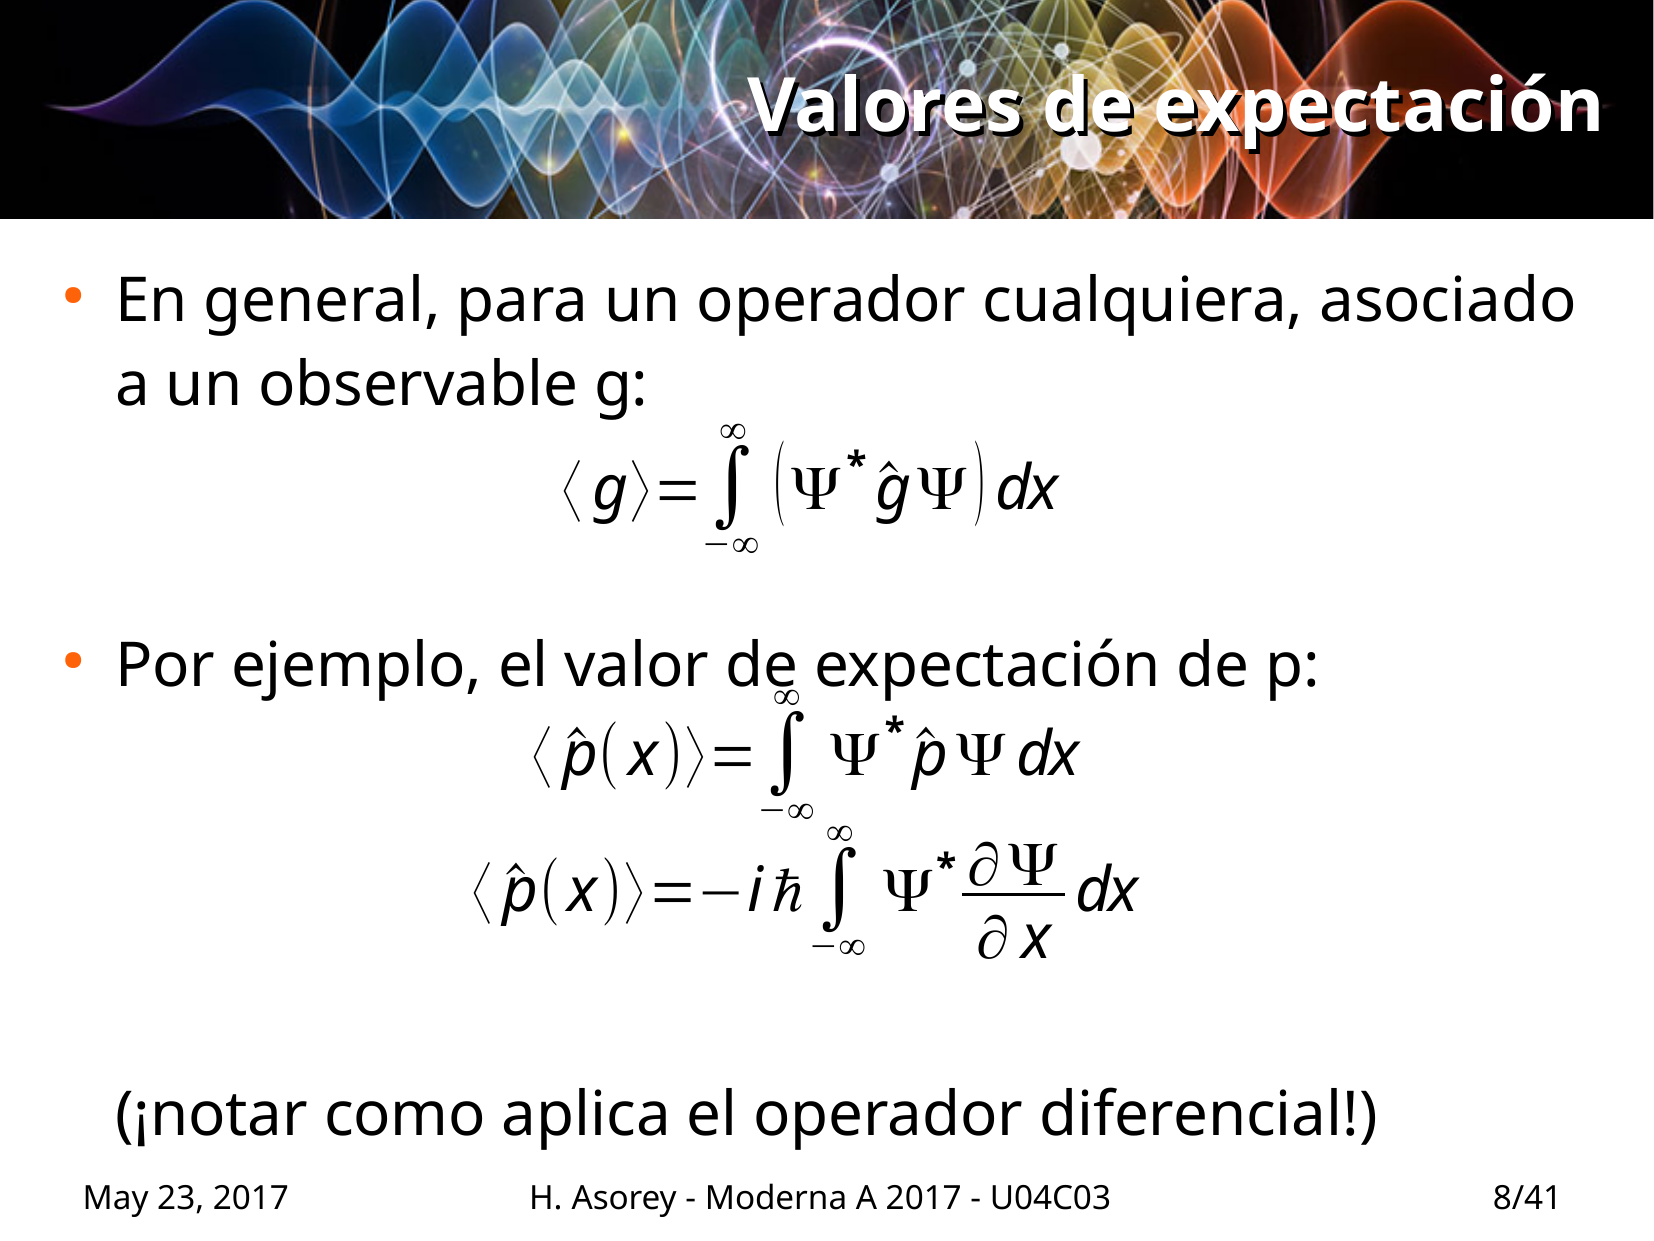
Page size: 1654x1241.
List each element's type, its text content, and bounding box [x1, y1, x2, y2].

chart [555, 422, 1066, 556]
chart [465, 688, 1147, 976]
title Valores de expectación [45, 15, 1606, 191]
list En general, para un operador cualquiera, asociado a un observable g: Por ejemplo, el valor de expectación de p: (¡notar como aplica el operador diferencial!) [45, 255, 1606, 1156]
picture [0, 0, 1654, 219]
